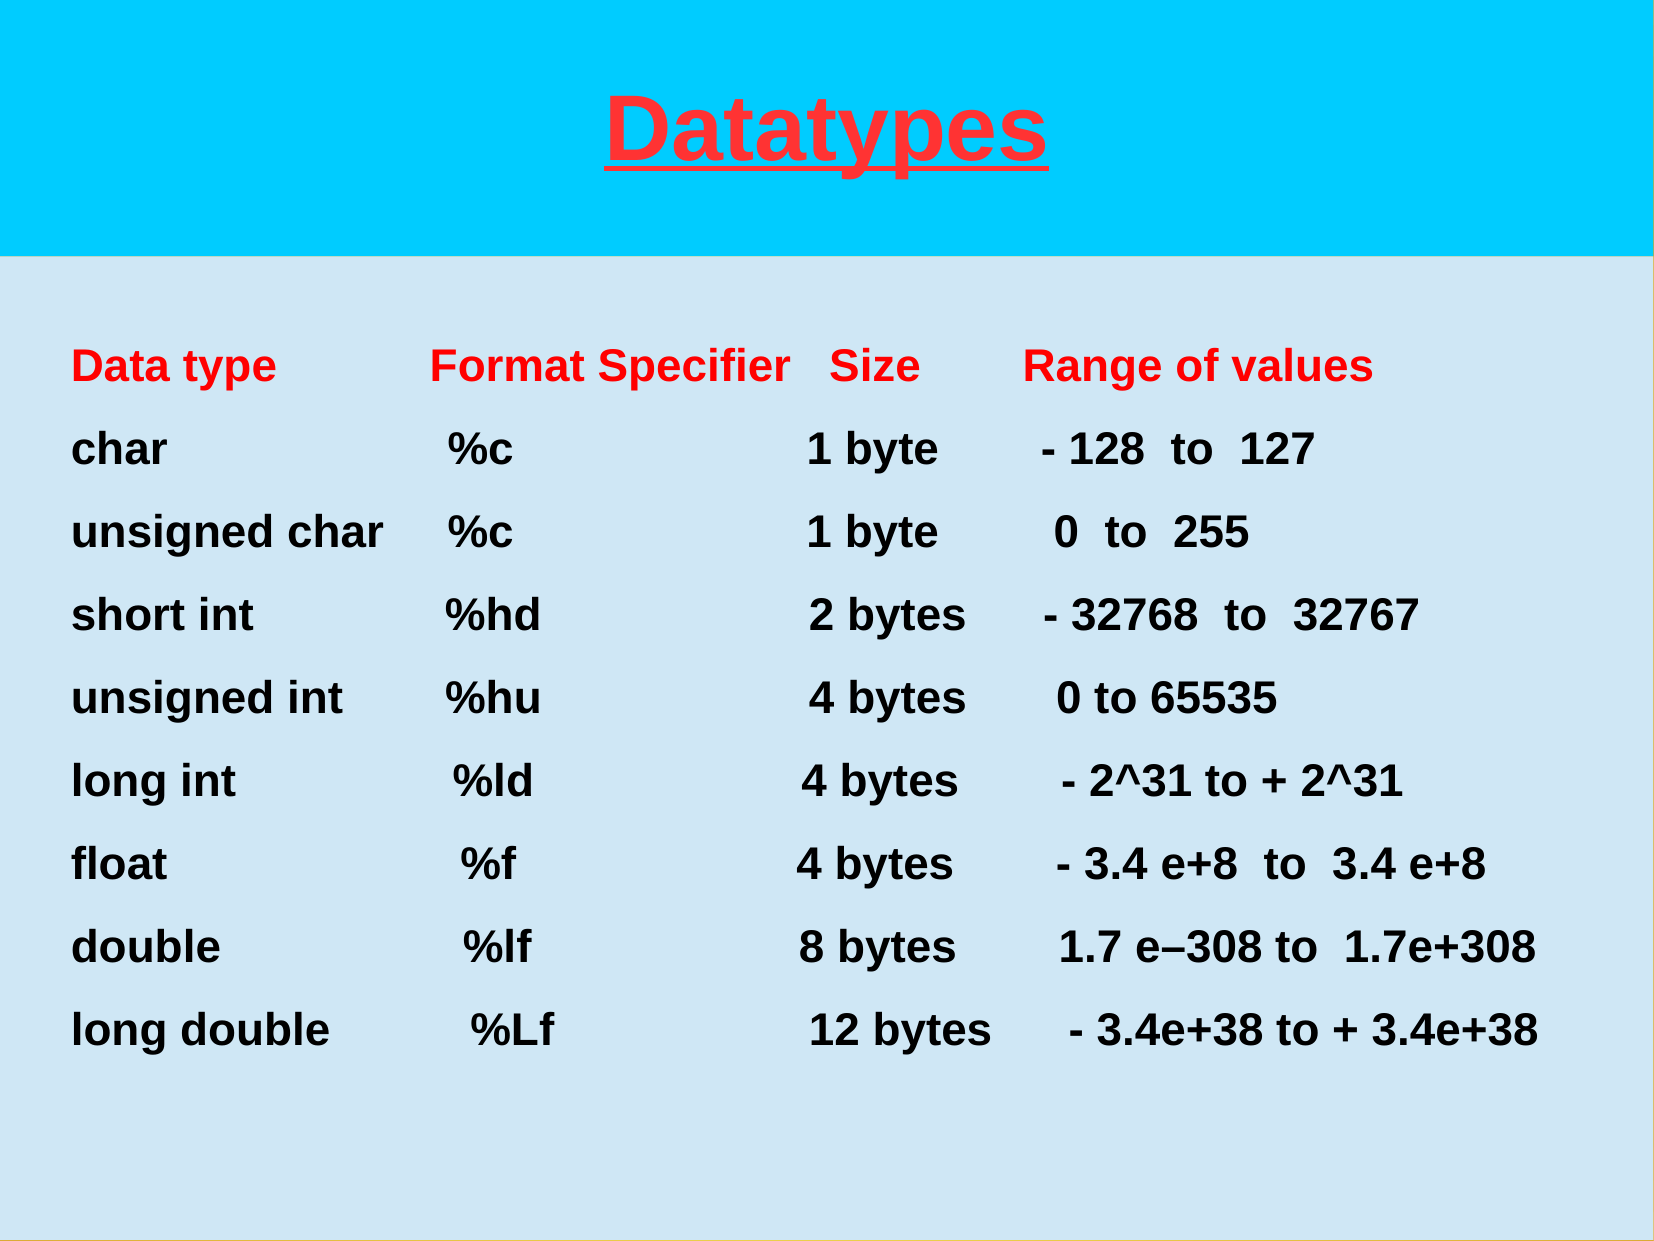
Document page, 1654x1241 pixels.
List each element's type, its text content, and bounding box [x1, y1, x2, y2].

title Datatypes [0, 0, 1654, 256]
list Data type Format Specifier Size Range of values char %c 1 byte - 128 to 127 unsigned char %c 1 byte 0 to 255 short int %hd 2 bytes - 32768 to 32767 unsigned int %hu 4 bytes 0 to 65535 long int %ld 4 bytes - 2^31 to + 2^31 float %f 4 bytes - 3.4 e+8 to 3.4 e+8 double %lf 8 bytes 1.7 e–308 to 1.7e+308 long double %Lf 12 bytes - 3.4e+38 to + 3.4e+38 [0, 256, 1654, 1241]
